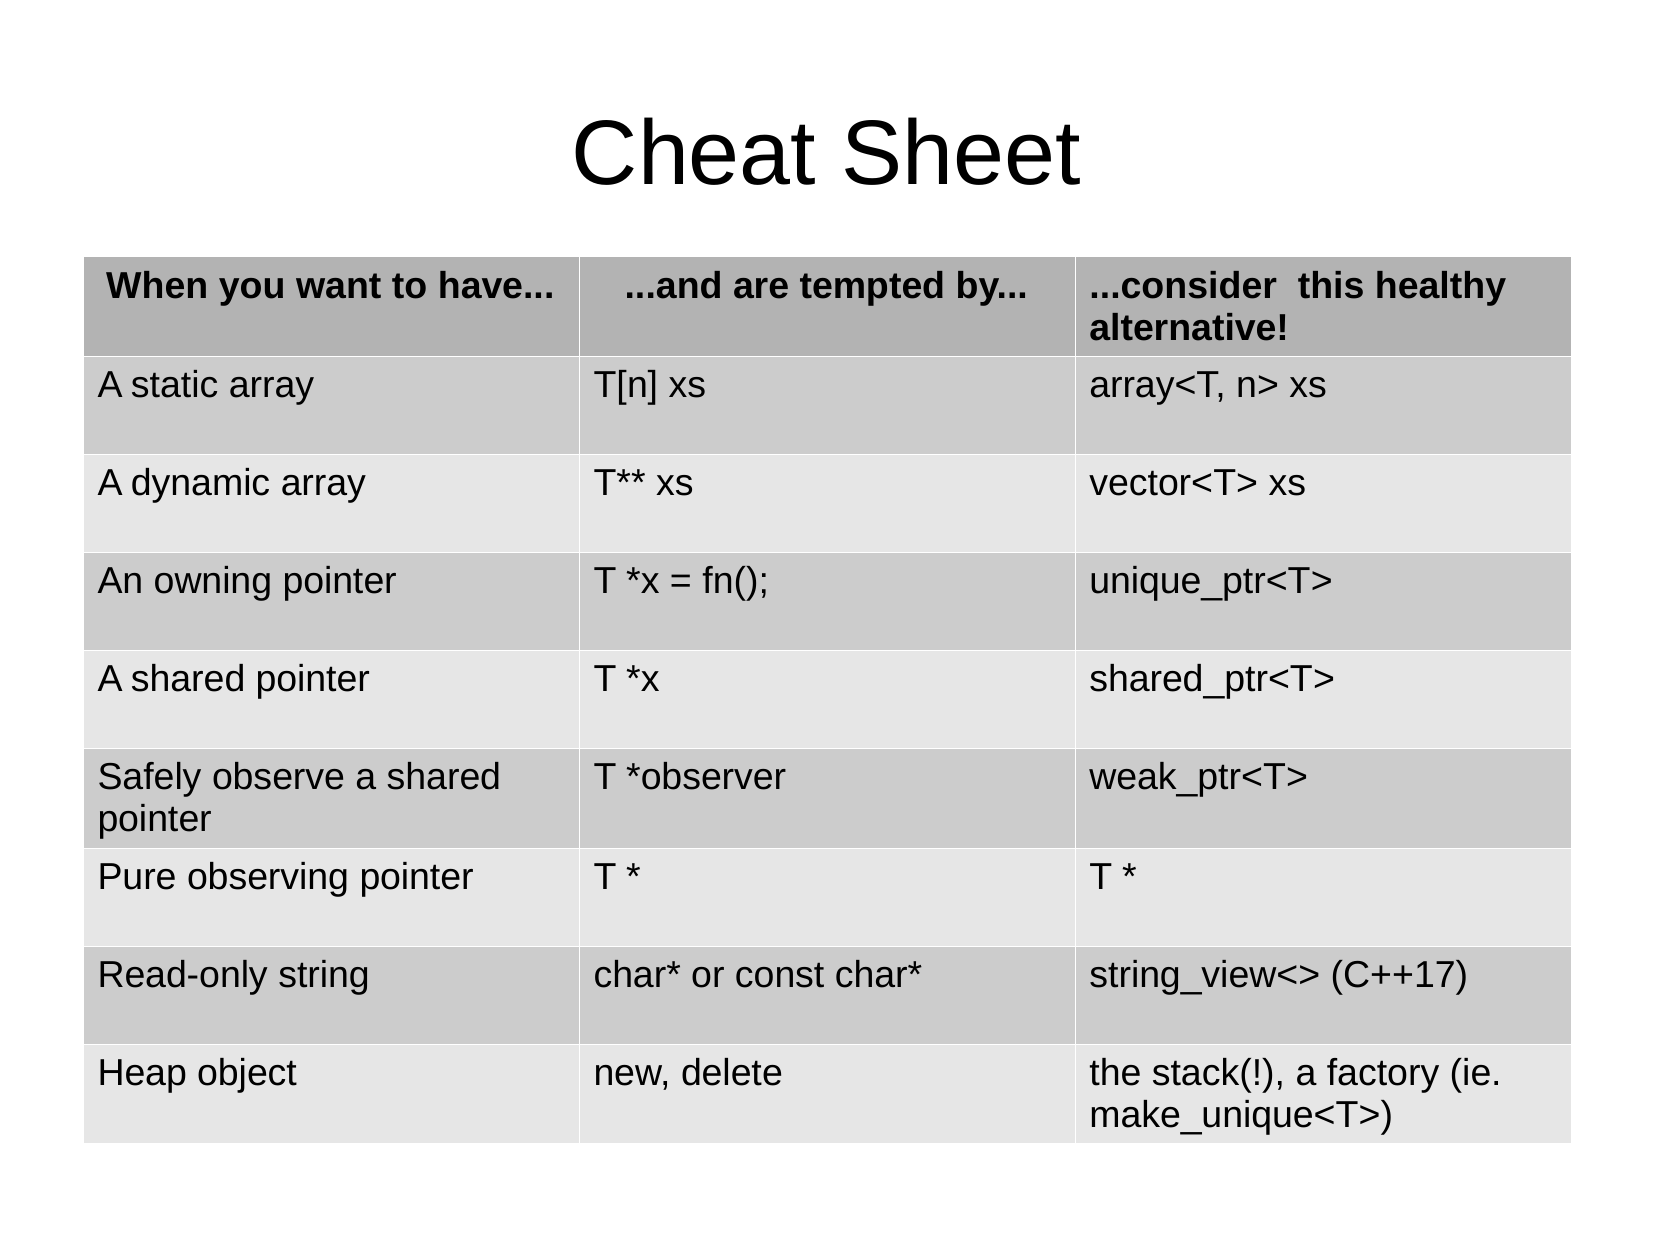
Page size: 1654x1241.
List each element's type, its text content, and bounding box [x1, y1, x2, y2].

table_cell Pure observing pointer [84, 849, 579, 946]
table_cell A shared pointer [84, 651, 579, 748]
table_cell T** xs [580, 455, 1075, 552]
table_cell Read-only string [84, 947, 579, 1044]
table_cell vector<T> xs [1076, 455, 1571, 552]
table_cell unique_ptr<T> [1076, 553, 1571, 650]
table_cell A static array [84, 357, 579, 454]
table_cell shared_ptr<T> [1076, 651, 1571, 748]
table_cell char* or const char* [580, 947, 1075, 1044]
title Cheat Sheet [82, 49, 1571, 256]
table_cell array<T, n> xs [1076, 357, 1571, 454]
table_cell weak_ptr<T> [1076, 749, 1571, 848]
table_cell the stack(!), a factory (ie. make_unique<T>) [1076, 1045, 1571, 1143]
table_header ...consider this healthy alternative! [1076, 257, 1571, 356]
table_header ...and are tempted by... [580, 257, 1075, 356]
table_cell T *x [580, 651, 1075, 748]
table_cell Safely observe a shared pointer [84, 749, 579, 848]
table_header When you want to have... [84, 257, 579, 356]
table_cell T *observer [580, 749, 1075, 848]
table_cell T * [580, 849, 1075, 946]
table_cell T[n] xs [580, 357, 1075, 454]
table_cell Heap object [84, 1045, 579, 1143]
table_cell T *x = fn(); [580, 553, 1075, 650]
table_cell A dynamic array [84, 455, 579, 552]
table_cell T * [1076, 849, 1571, 946]
table_cell new, delete [580, 1045, 1075, 1143]
table_cell string_view<> (C++17) [1076, 947, 1571, 1044]
table_cell An owning pointer [84, 553, 579, 650]
